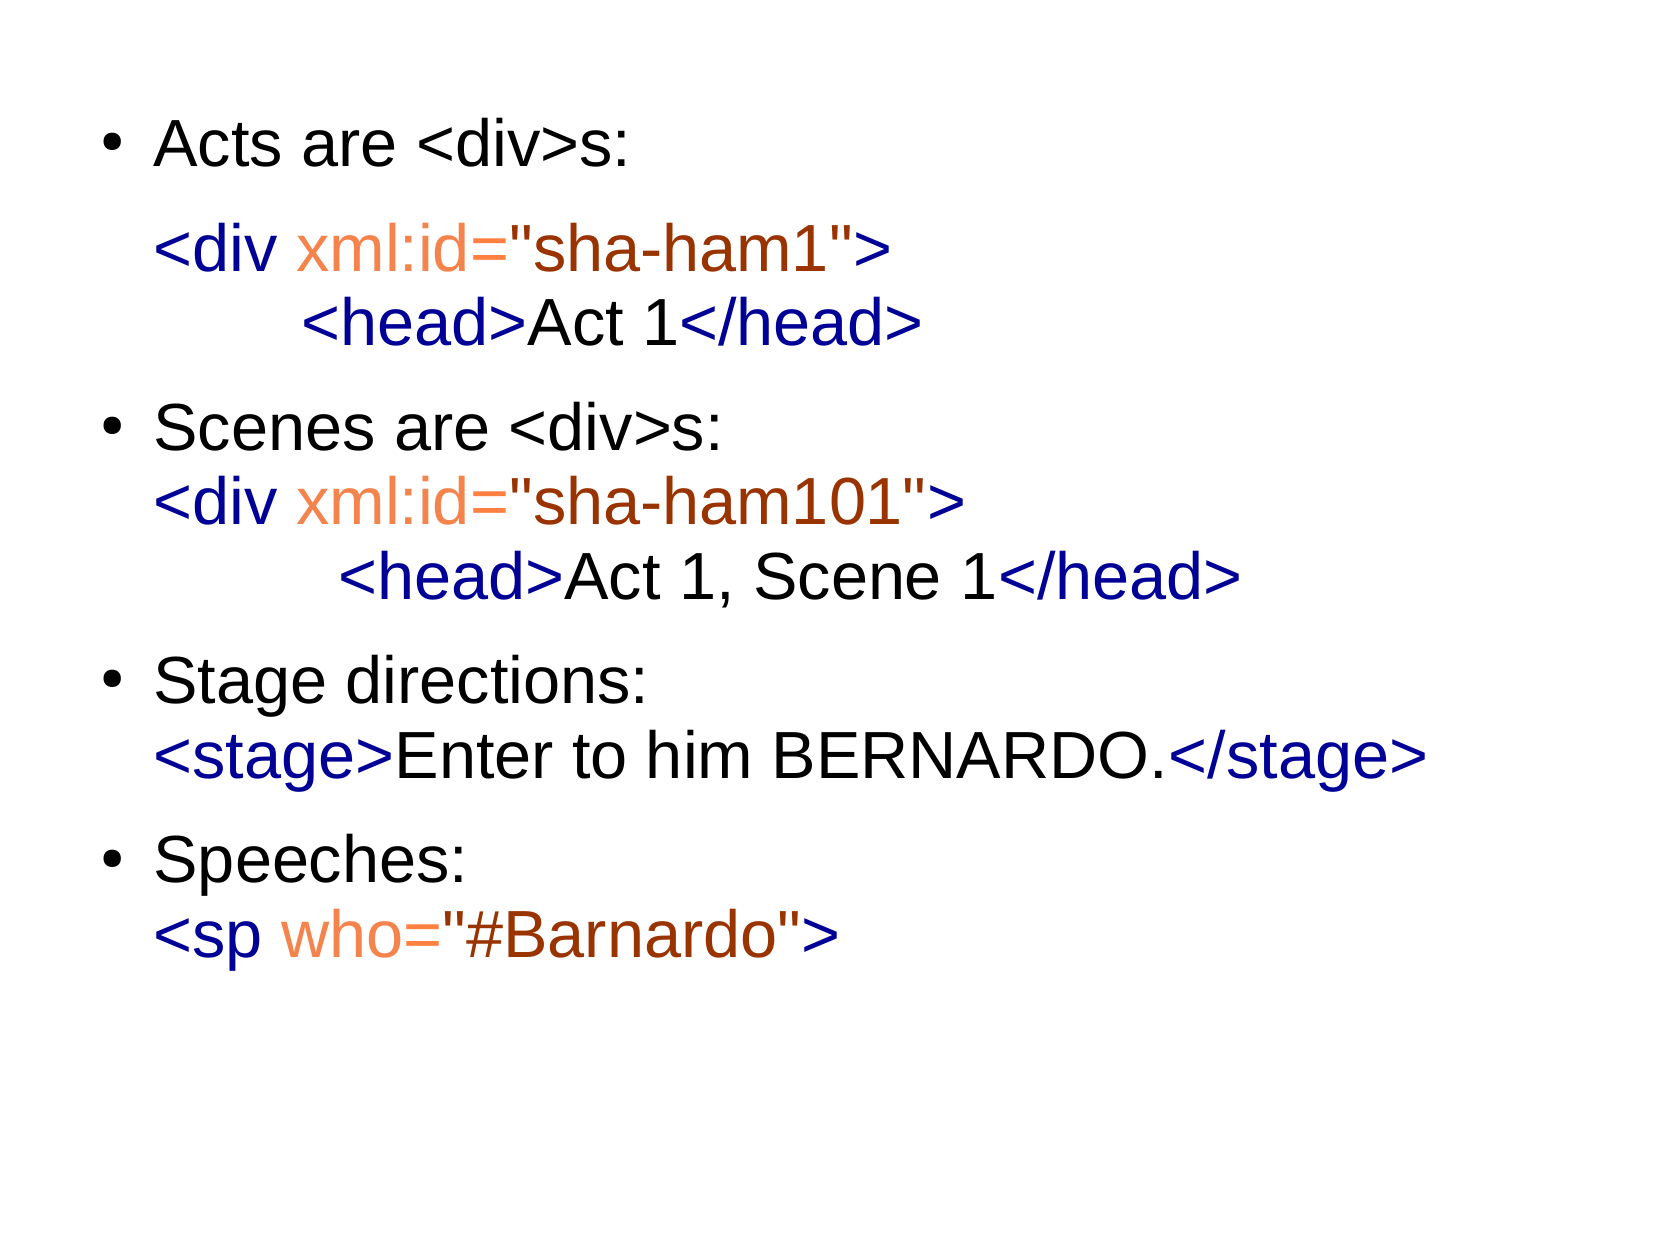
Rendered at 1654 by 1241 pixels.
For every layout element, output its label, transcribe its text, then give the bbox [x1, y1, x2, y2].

list Acts are <div>s: <div xml:id="sha-ham1"> <head>Act 1</head> Scenes are <div>s: <div xml:id="sha-ham101"> <head>Act 1, Scene 1</head> Stage directions: <stage>Enter to him BERNARDO.</stage> Speeches: <sp who="#Barnardo"> [82, 106, 1571, 1134]
